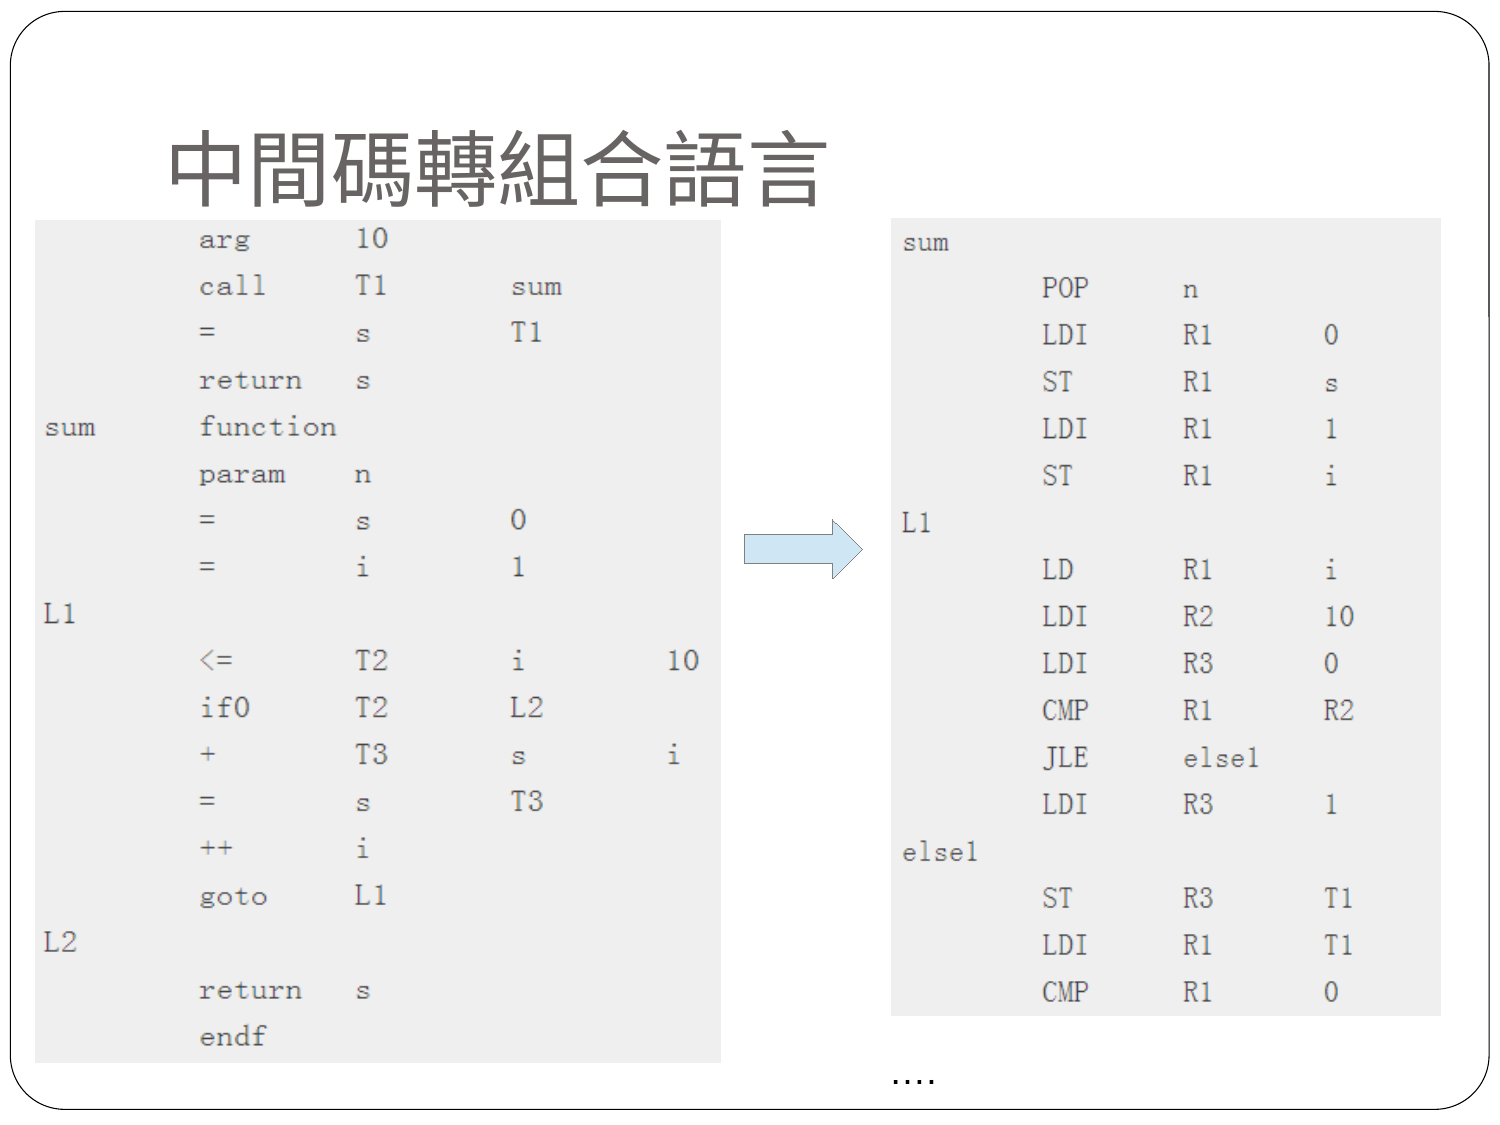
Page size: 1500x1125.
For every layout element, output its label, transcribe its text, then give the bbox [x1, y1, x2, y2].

picture [891, 218, 1441, 1016]
text_box …. [874, 1039, 952, 1100]
text_box [744, 519, 863, 579]
title 中間碼轉組合語言 [150, 9, 1426, 233]
picture [35, 220, 721, 1063]
